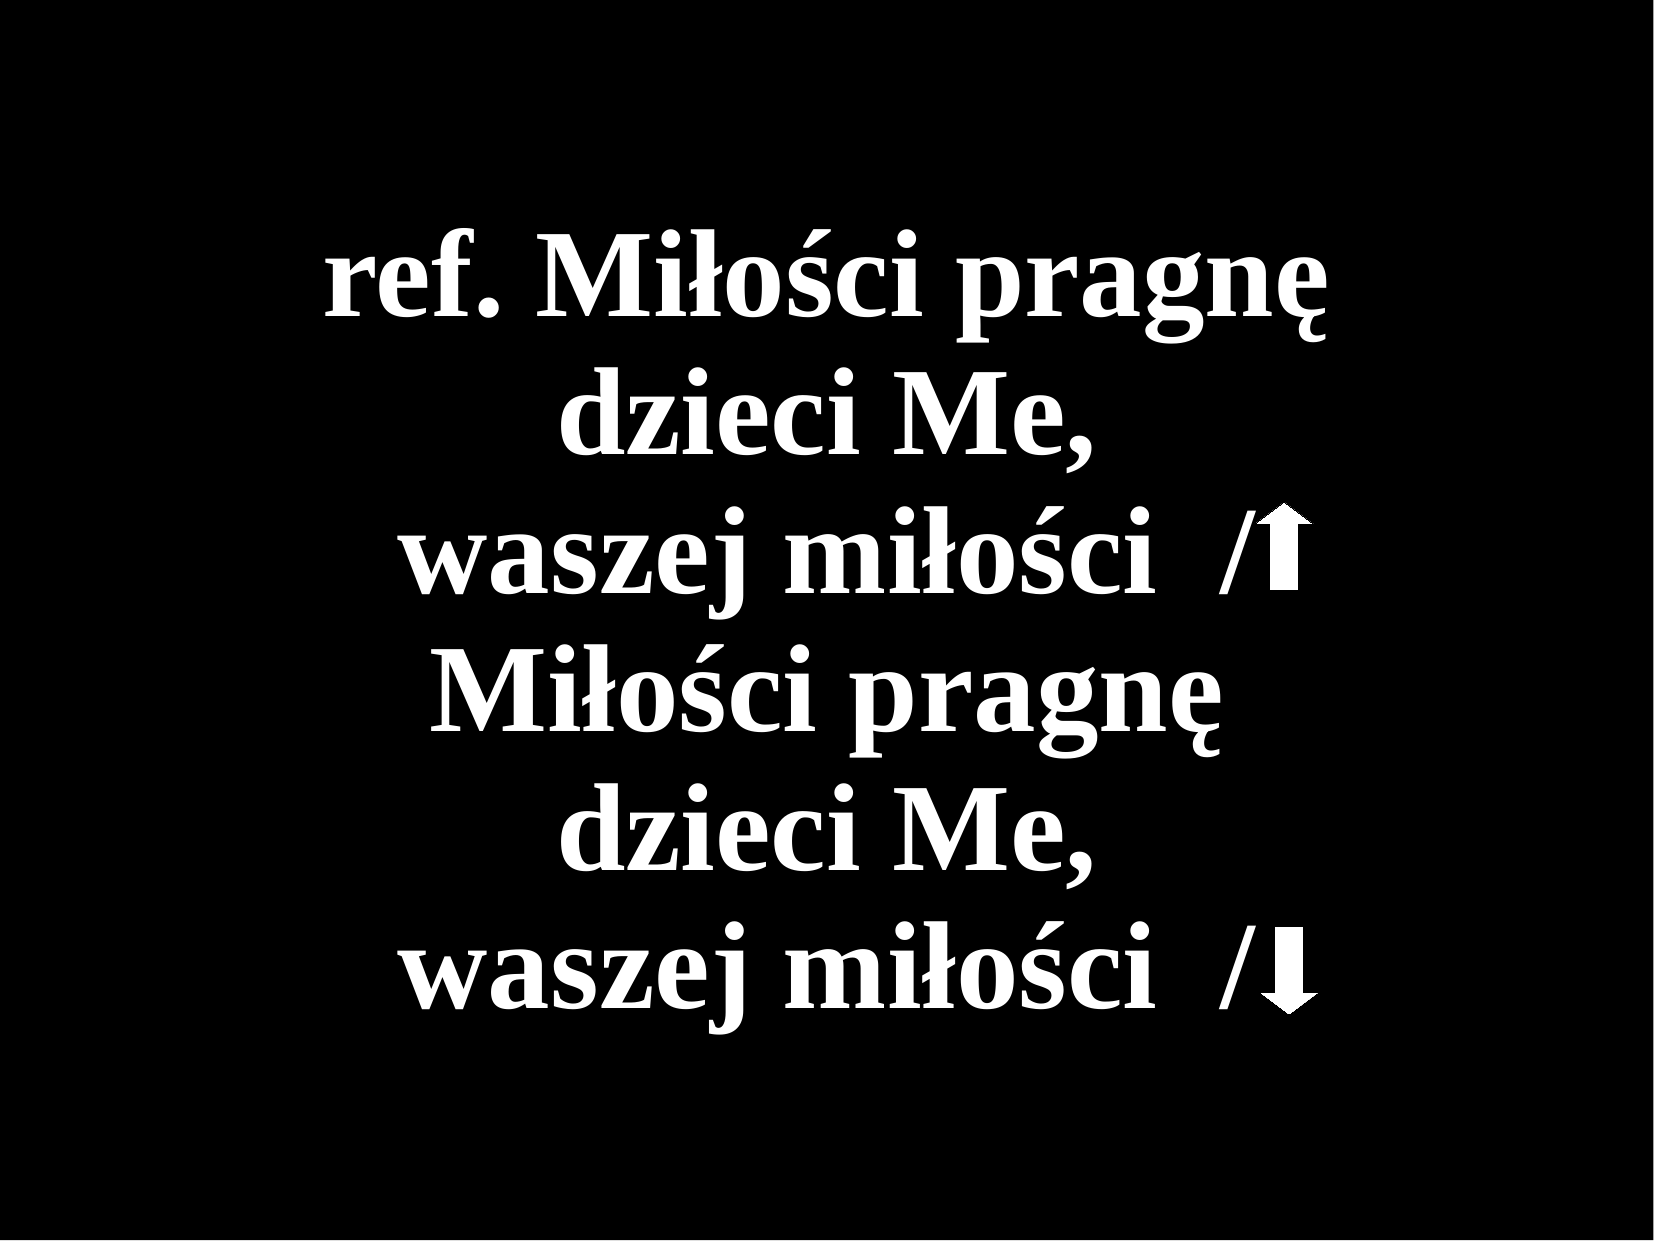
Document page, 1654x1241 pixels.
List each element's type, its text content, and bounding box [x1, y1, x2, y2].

text_box [1259, 926, 1319, 1015]
title ref. Miłości pragnę dzieci Me, waszej miłości / Miłości pragnę dzieci Me, waszej miłości / [0, 0, 1654, 1241]
text_box [1254, 501, 1314, 591]
